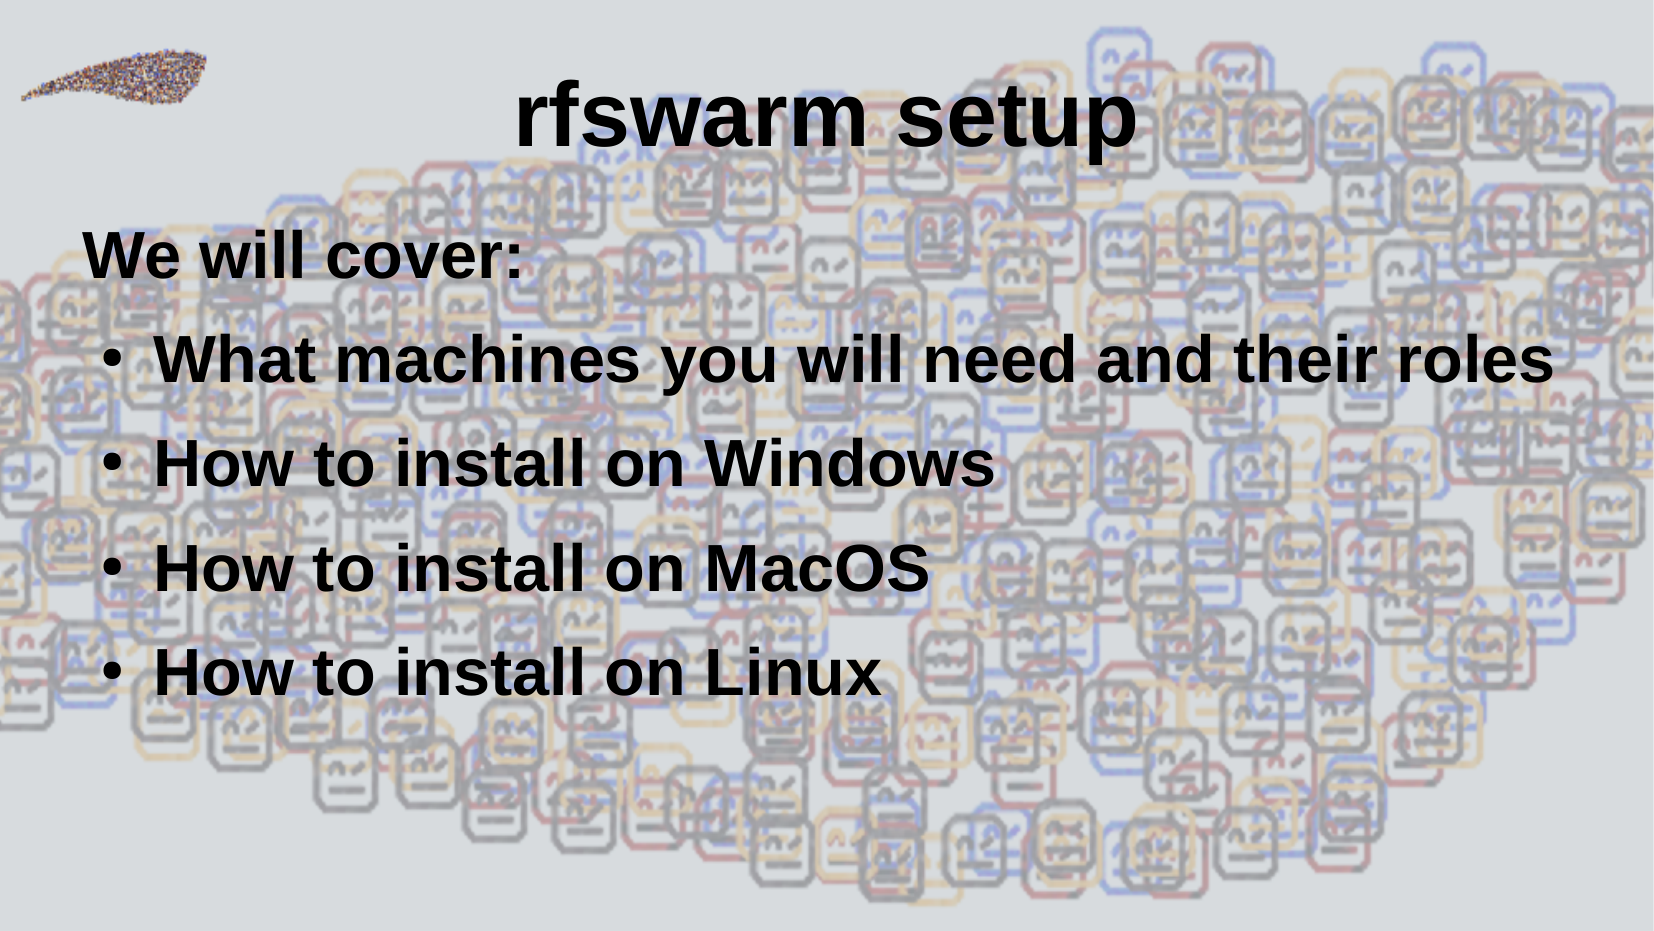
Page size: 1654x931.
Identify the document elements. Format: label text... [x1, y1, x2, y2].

subtitle We will cover: What machines you will need and their roles How to install on Windows How to install on MacOS How to install on Linux [82, 217, 1571, 710]
title rfswarm setup [82, 37, 1571, 193]
picture [0, 0, 1654, 931]
